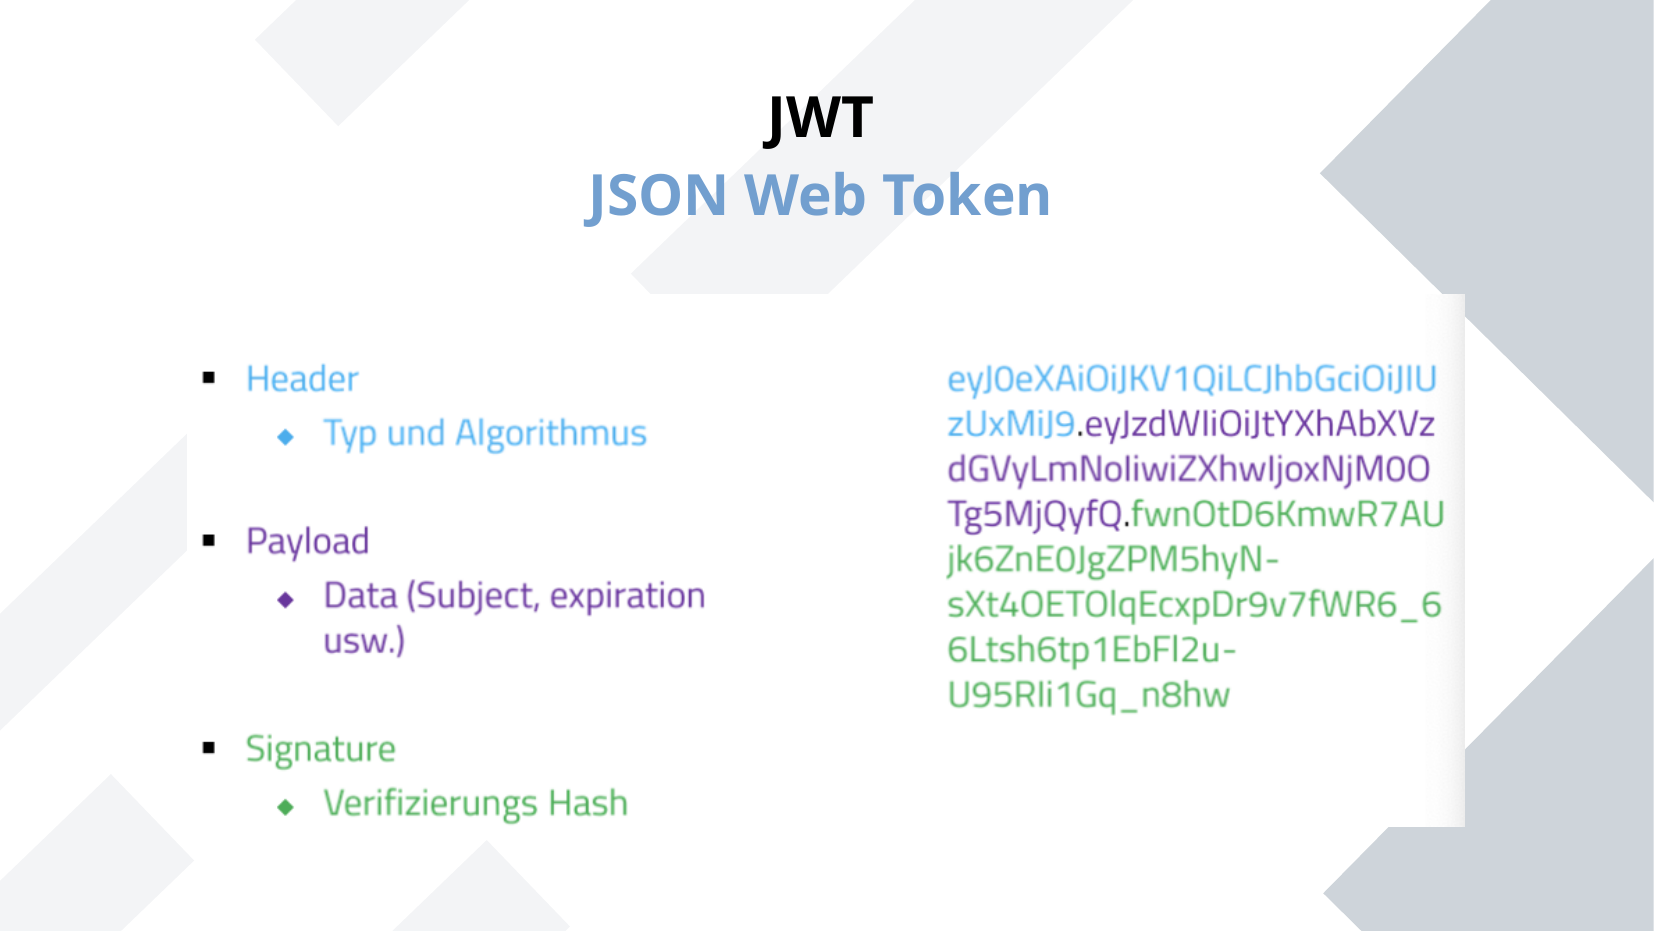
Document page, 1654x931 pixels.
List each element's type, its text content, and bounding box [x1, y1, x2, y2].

picture [187, 294, 1465, 827]
title JWT JSON Web Token [76, 76, 1565, 233]
